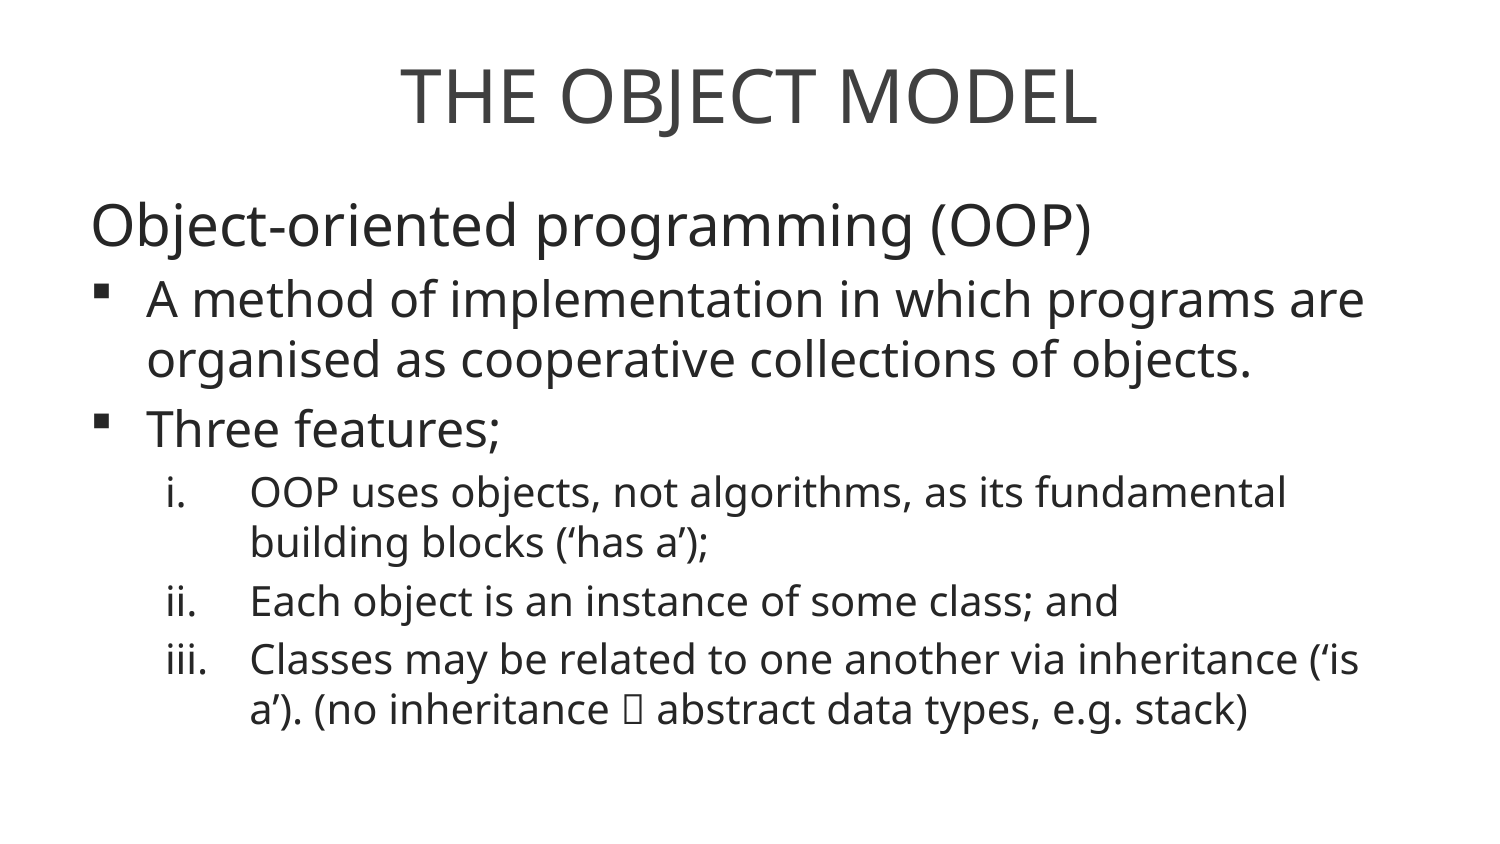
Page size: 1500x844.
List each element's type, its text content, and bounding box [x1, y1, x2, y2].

list Object-oriented programming (OOP) A method of implementation in which programs are organised as cooperative collections of objects. Three features; OOP uses objects, not algorithms, as its fundamental building blocks (‘has a’); Each object is an instance of some class; and Classes may be related to one another via inheritance (‘is a’). (no inheritance  abstract data types, e.g. stack) [75, 180, 1425, 778]
title The object model [75, 23, 1425, 164]
